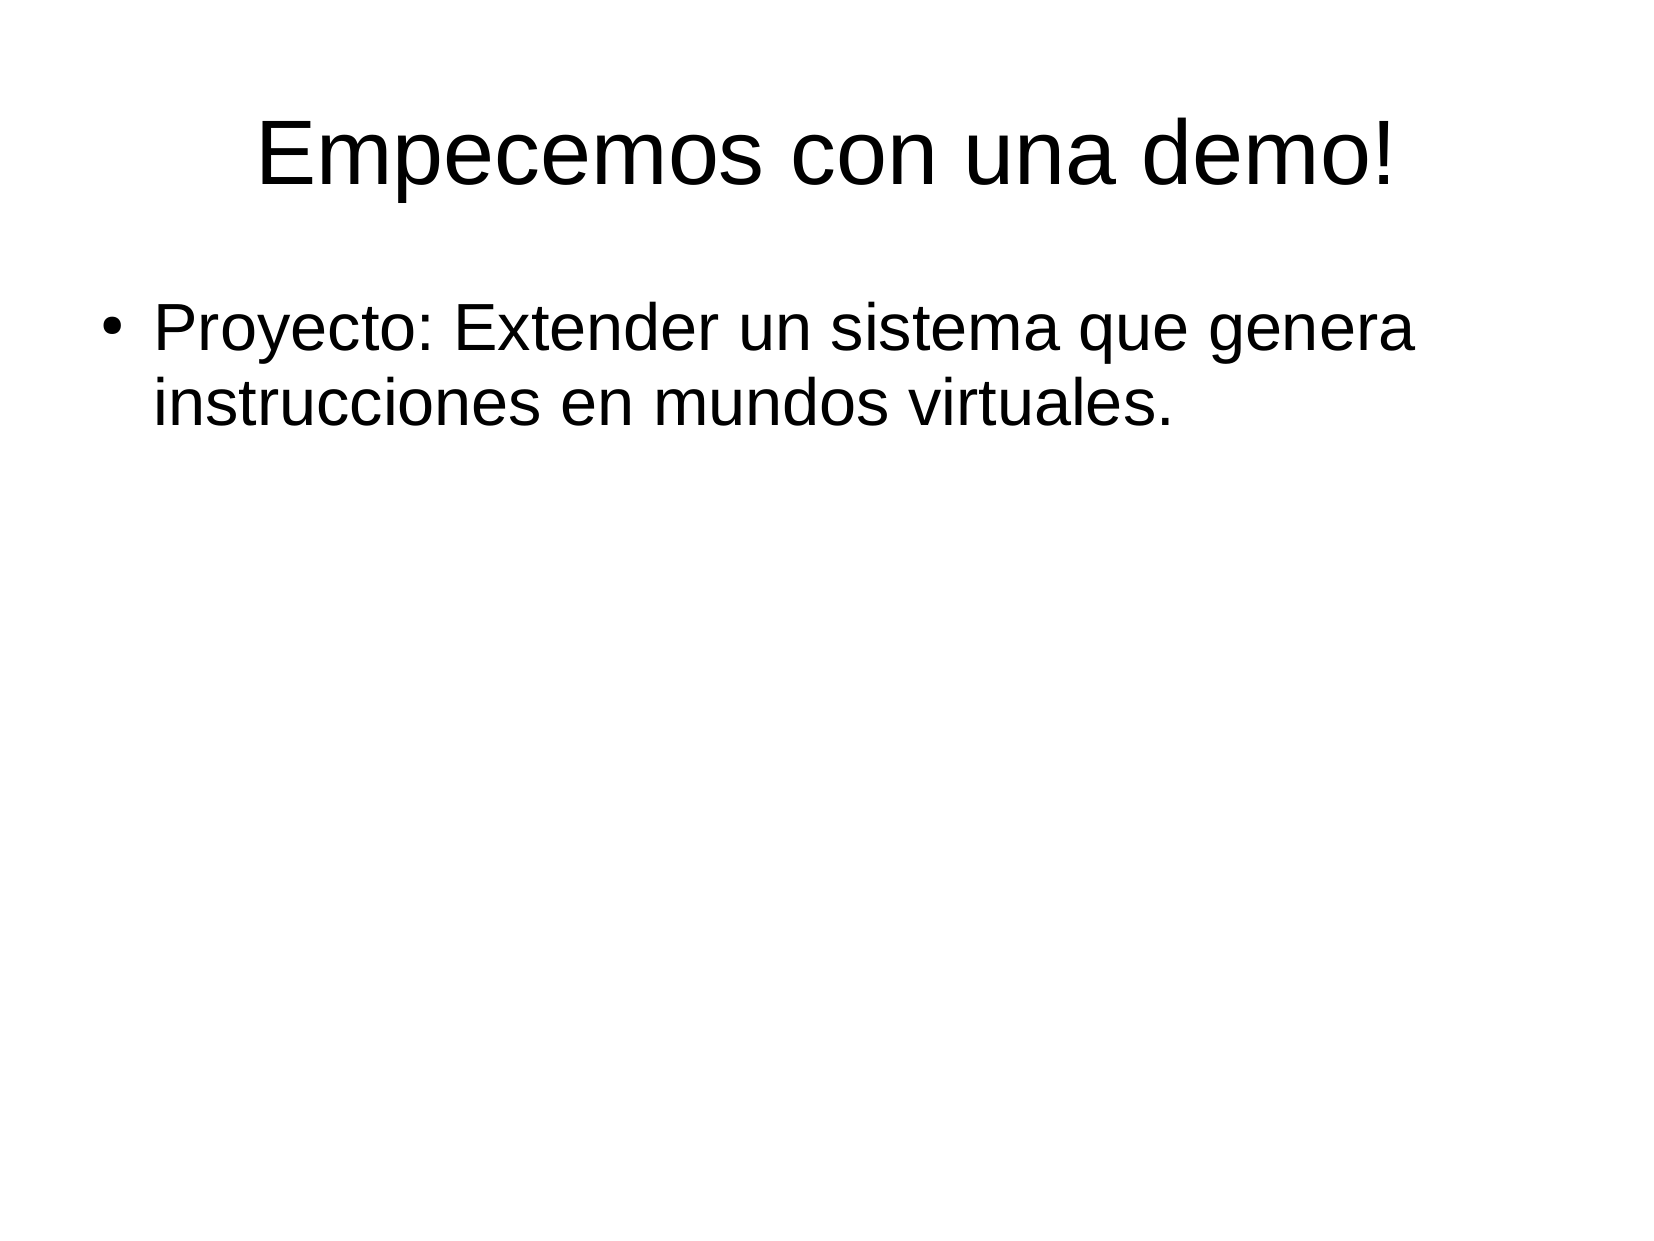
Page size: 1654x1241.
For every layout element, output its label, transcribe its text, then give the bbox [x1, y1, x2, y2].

title Empecemos con una demo! [82, 49, 1571, 257]
list Proyecto: Extender un sistema que genera instrucciones en mundos virtuales. [82, 290, 1571, 1109]
